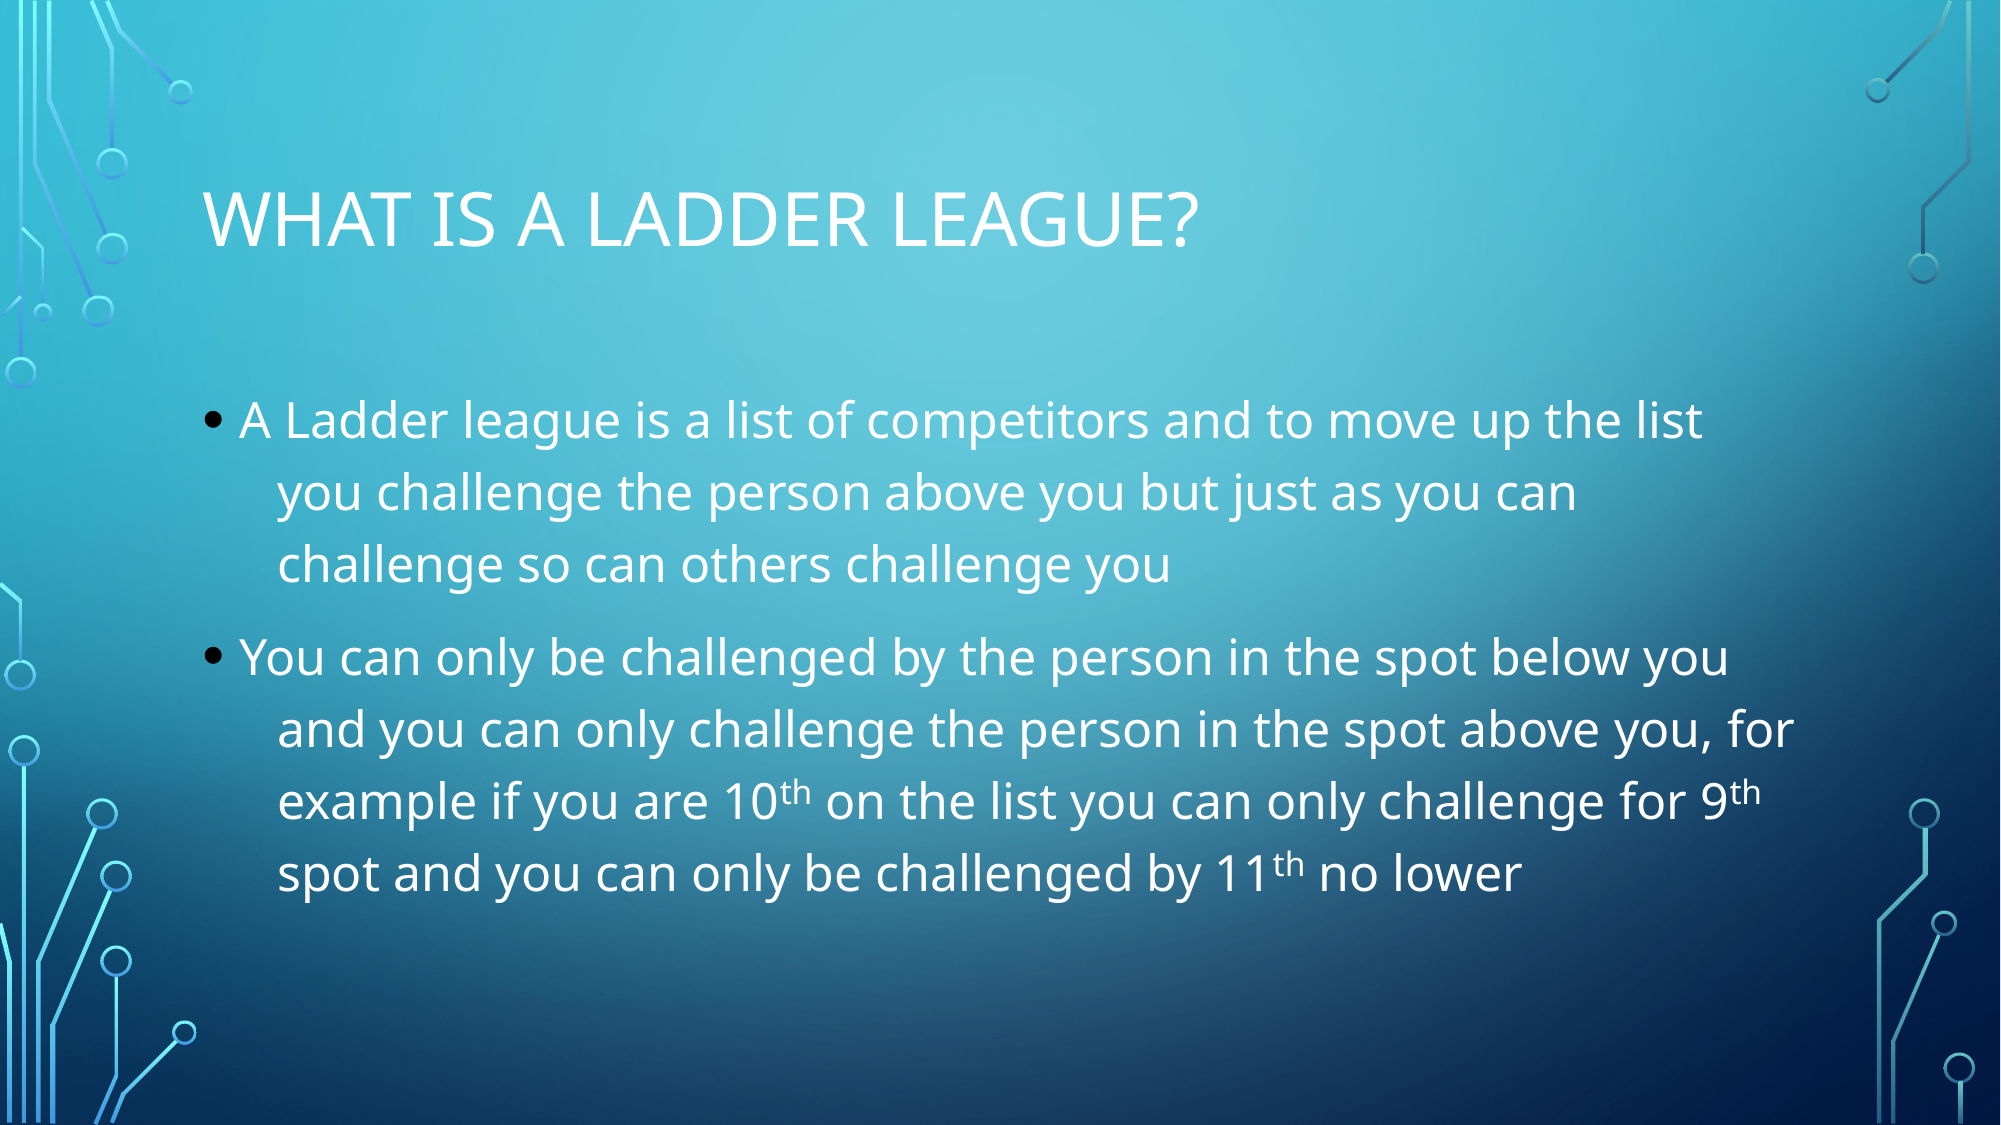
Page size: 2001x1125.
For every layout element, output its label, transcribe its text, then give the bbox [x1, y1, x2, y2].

list A Ladder league is a list of competitors and to move up the list you challenge the person above you but just as you can challenge so can others challenge you You can only be challenged by the person in the spot below you and you can only challenge the person in the spot above you, for example if you are 10th on the list you can only challenge for 9th spot and you can only be challenged by 11th no lower [187, 369, 1813, 951]
title What is a ladder league? [187, 101, 1813, 344]
